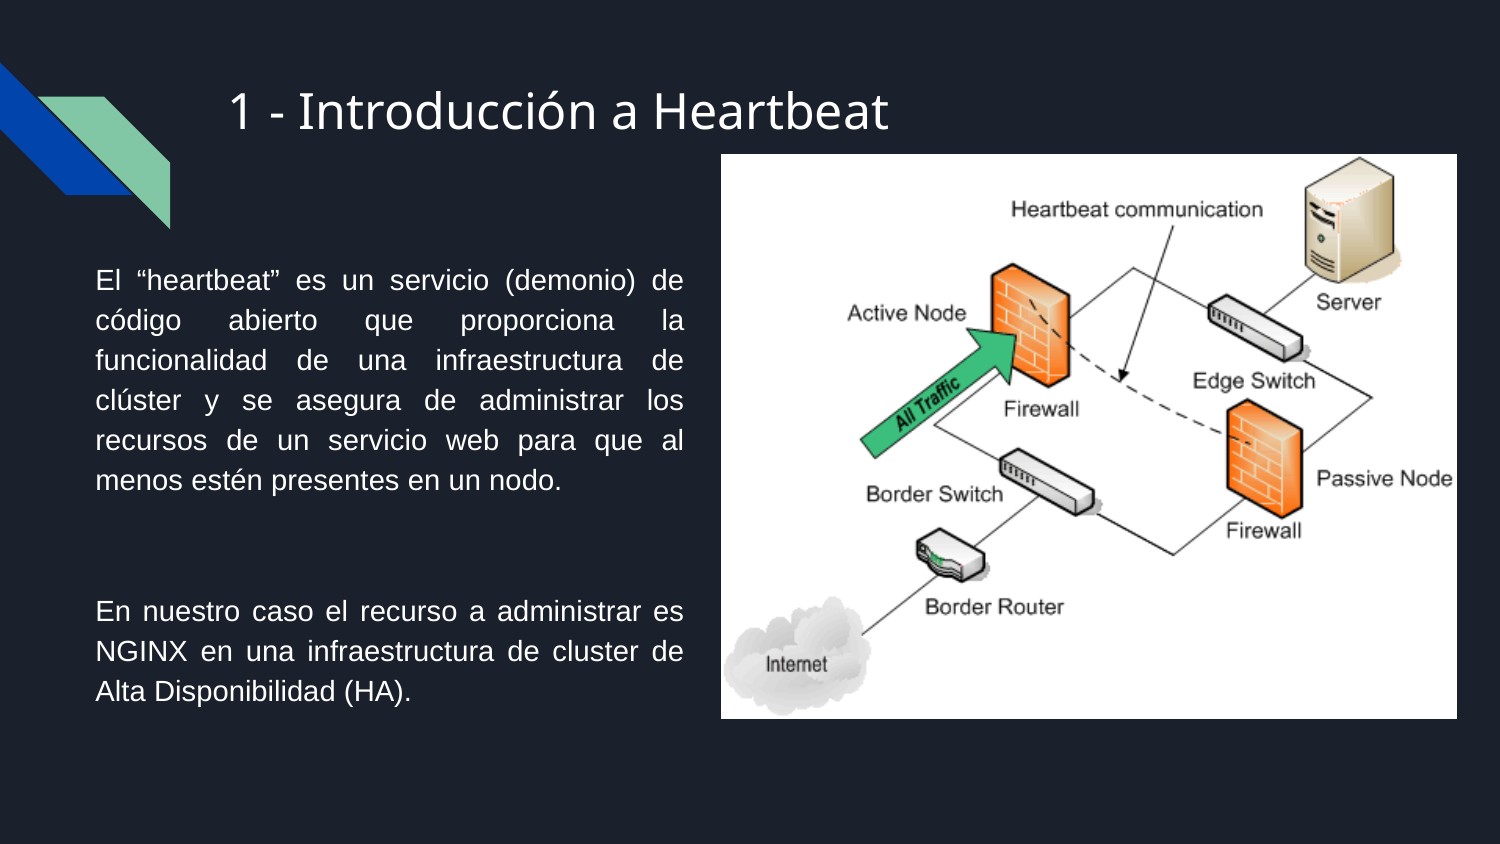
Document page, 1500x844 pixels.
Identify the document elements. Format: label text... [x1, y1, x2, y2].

picture [721, 154, 1457, 719]
list El “heartbeat” es un servicio (demonio) de código abierto que proporciona la funcionalidad de una infraestructura de clúster y se asegura de administrar los recursos de un servicio web para que al menos estén presentes en un nodo. En nuestro caso el recurso a administrar es NGINX en una infraestructura de cluster de Alta Disponibilidad (HA). [80, 240, 700, 719]
title 1 - Introducción a Heartbeat [212, 64, 1368, 215]
